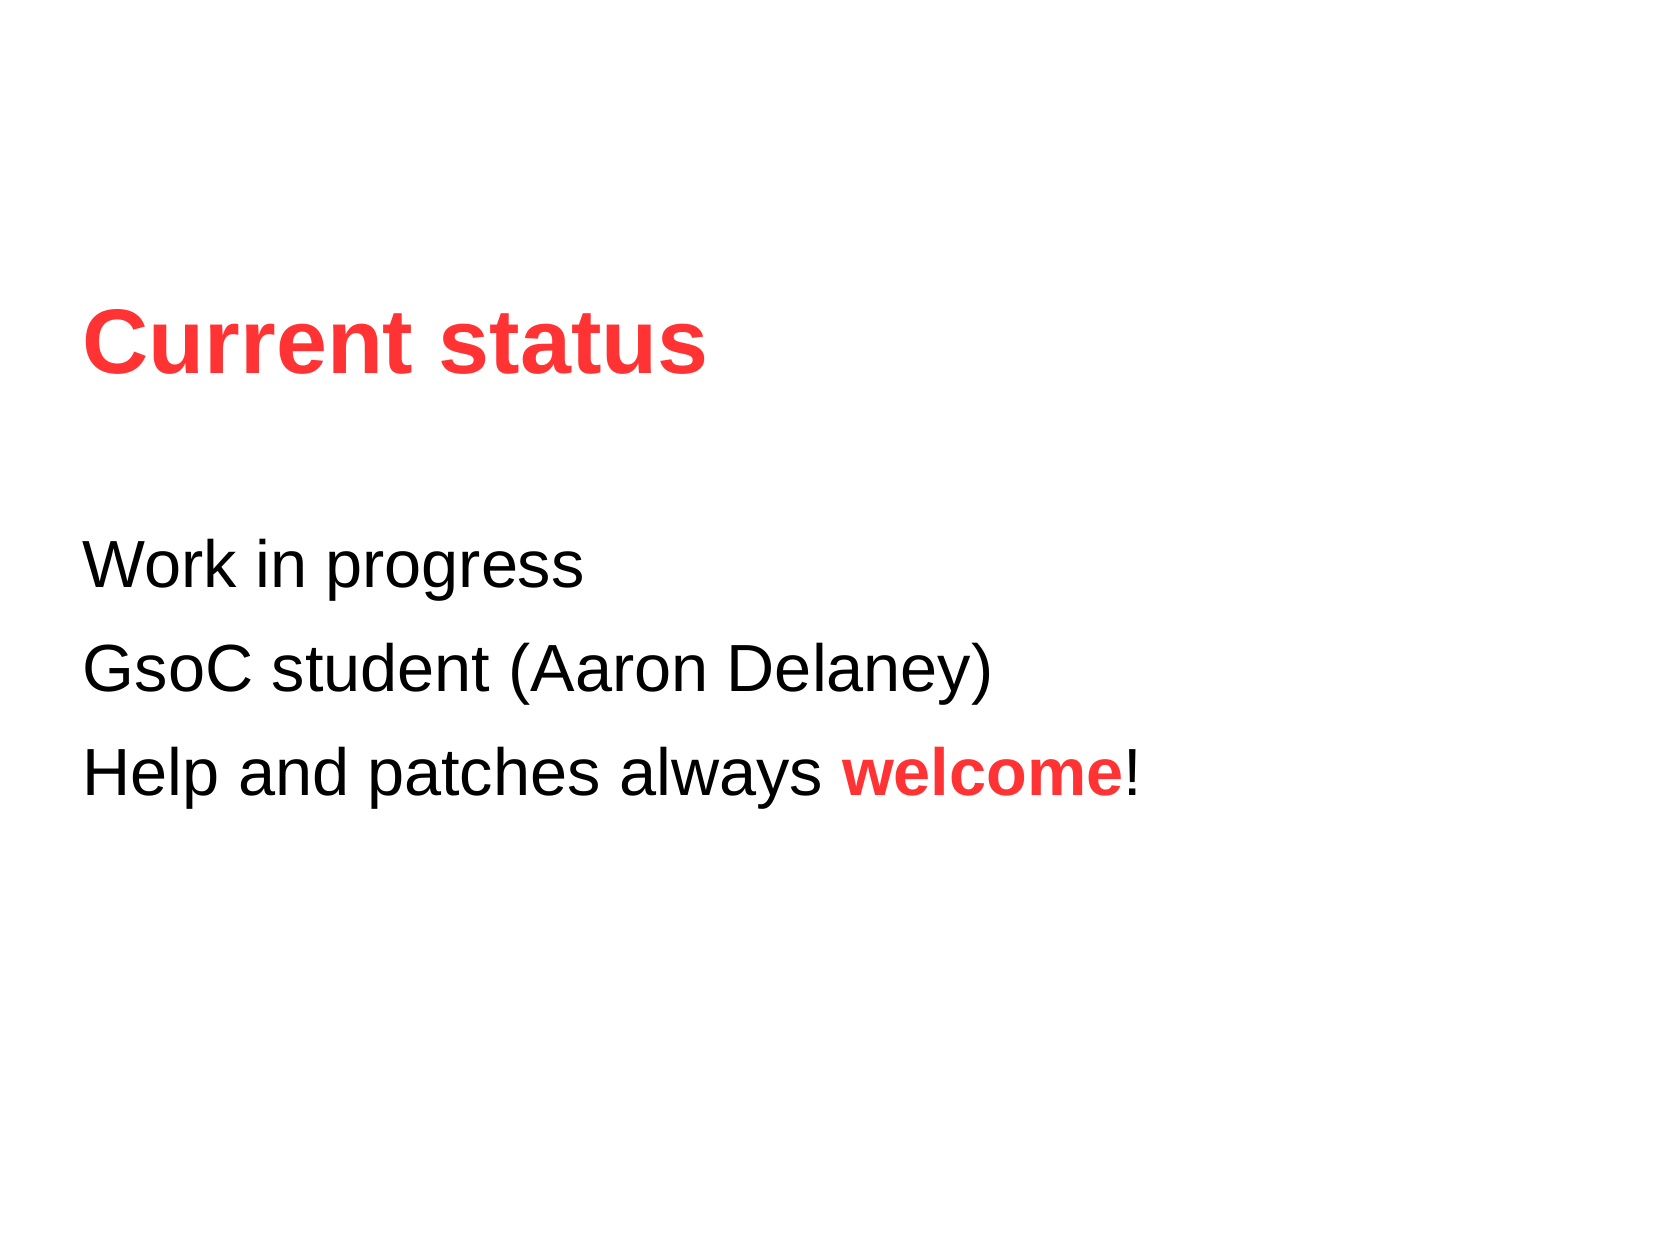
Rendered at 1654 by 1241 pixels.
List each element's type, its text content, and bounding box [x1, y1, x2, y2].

list Current status Work in progress GsoC student (Aaron Delaney) Help and patches always welcome! [82, 290, 1571, 1010]
